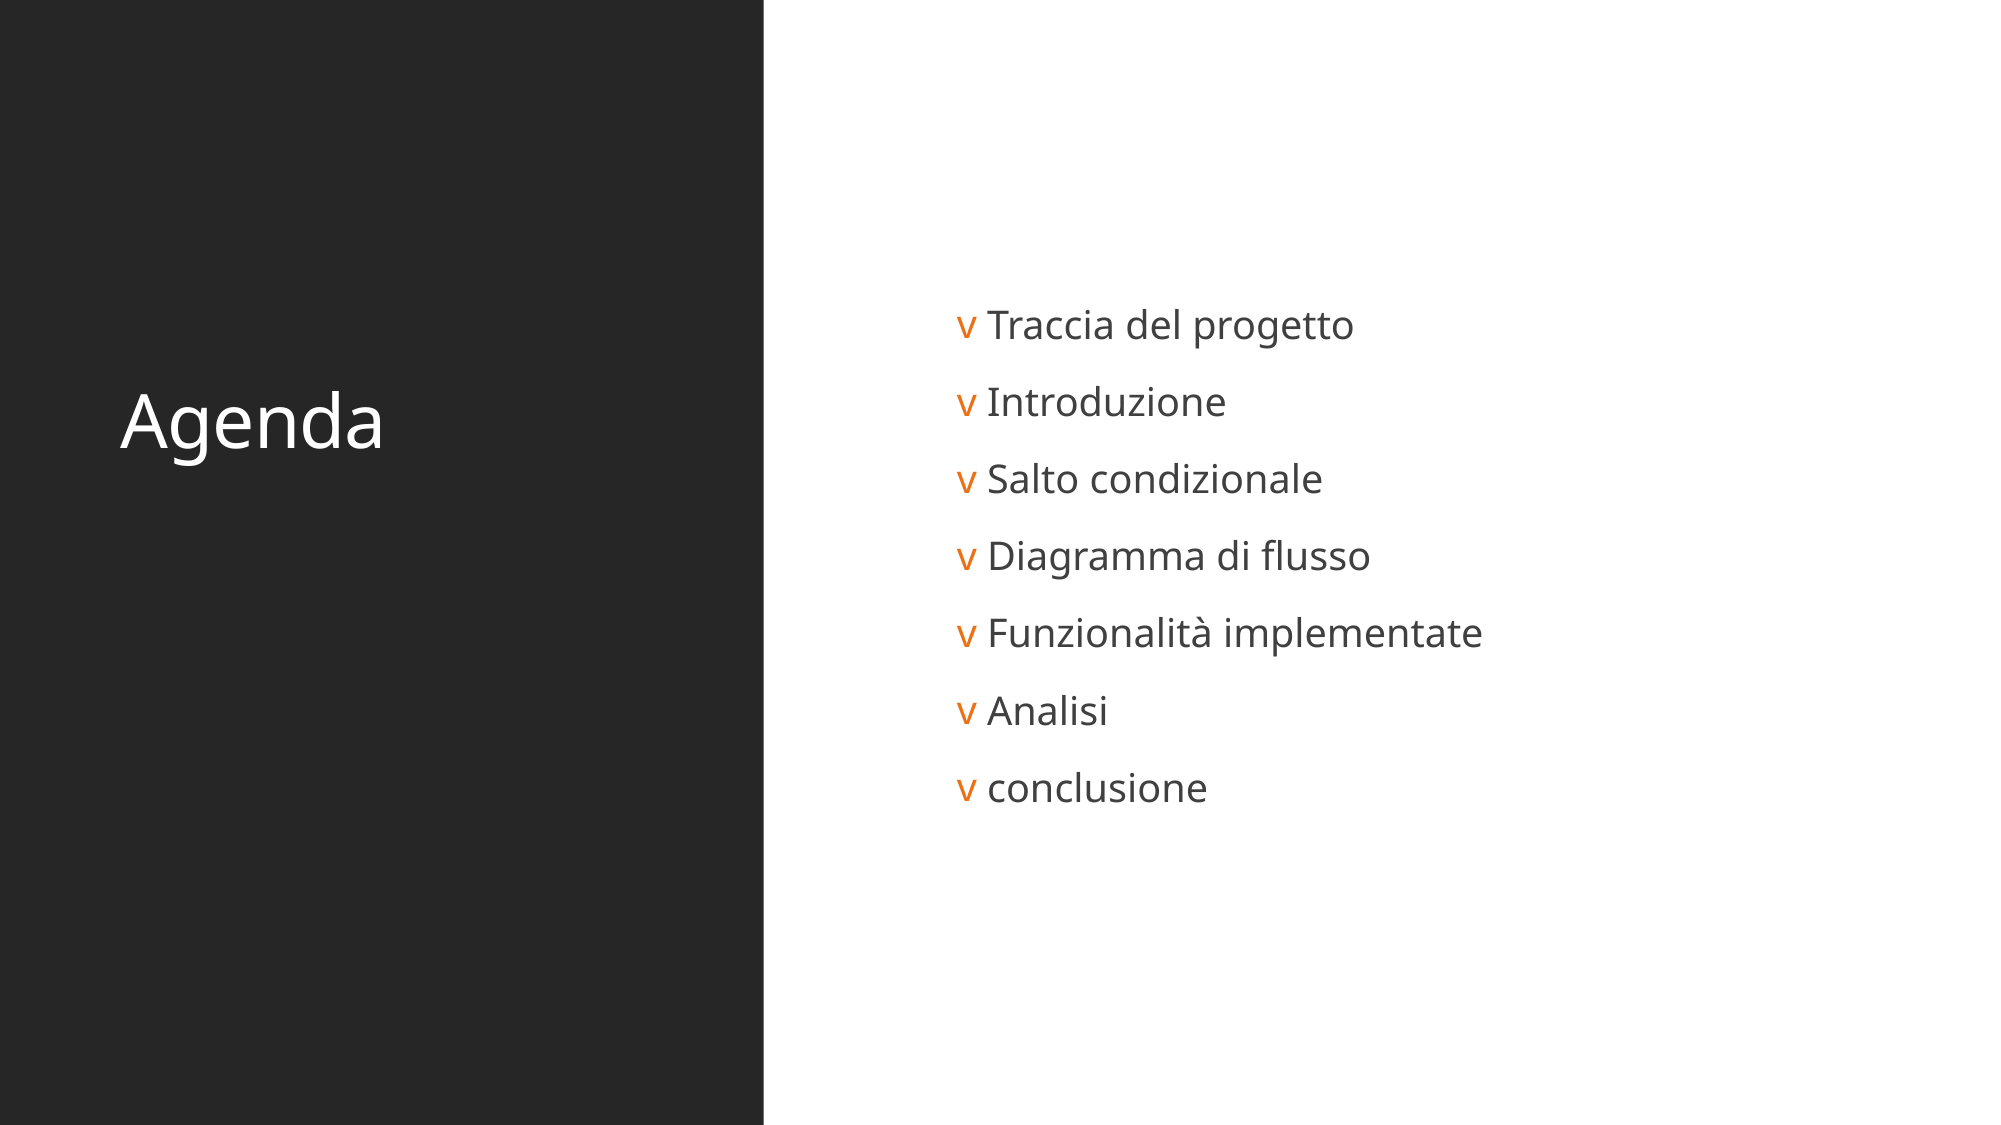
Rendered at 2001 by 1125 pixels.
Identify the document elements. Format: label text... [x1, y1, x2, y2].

title Agenda [105, 128, 683, 473]
list Traccia del progetto Introduzione Salto condizionale Diagramma di flusso Funzionalità implementate Analisi conclusione [956, 287, 1930, 970]
